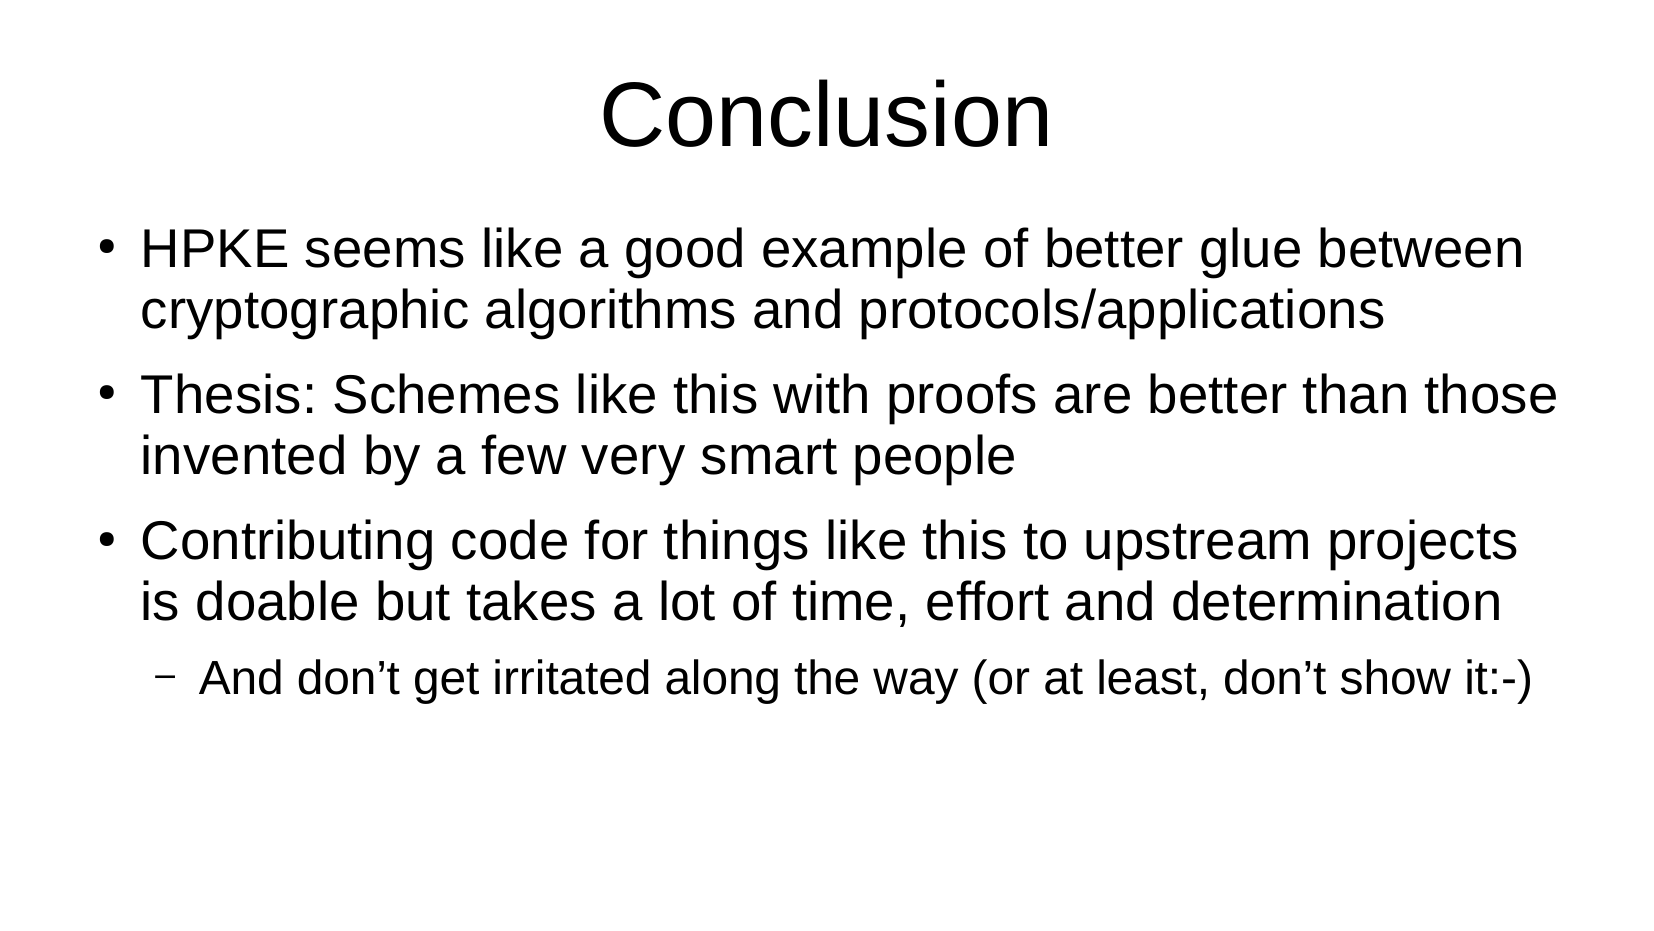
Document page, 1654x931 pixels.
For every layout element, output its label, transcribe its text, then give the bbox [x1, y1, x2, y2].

title Conclusion [82, 37, 1571, 193]
list HPKE seems like a good example of better glue between cryptographic algorithms and protocols/applications Thesis: Schemes like this with proofs are better than those invented by a few very smart people Contributing code for things like this to upstream projects is doable but takes a lot of time, effort and determination And don’t get irritated along the way (or at least, don’t show it:-) [82, 217, 1571, 758]
